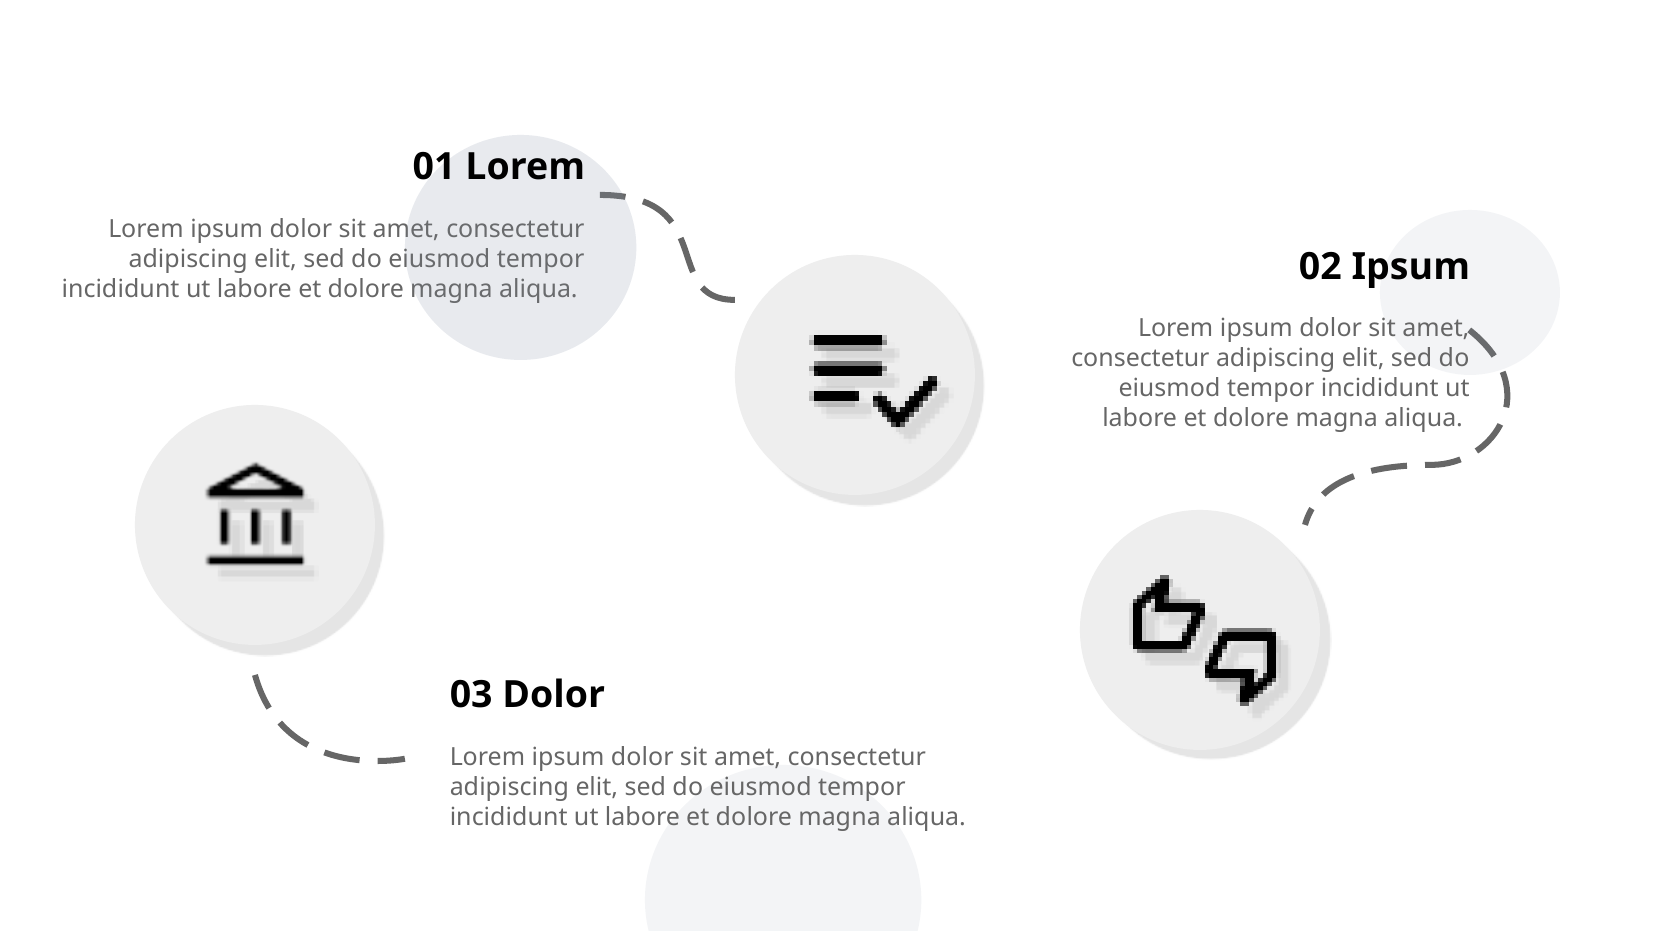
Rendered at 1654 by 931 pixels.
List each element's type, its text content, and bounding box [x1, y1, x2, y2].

text_box Lorem ipsum dolor sit amet, consectetur adipiscing elit, sed do eiusmod tempor incididunt ut labore et dolore magna aliqua. [434, 732, 990, 856]
picture [1129, 571, 1281, 711]
text_box 01 Lorem [269, 135, 600, 201]
picture [195, 456, 324, 585]
text_box Lorem ipsum dolor sit amet, consectetur adipiscing elit, sed do eiusmod tempor incididunt ut labore et dolore magna aliqua. [1034, 304, 1485, 456]
picture [796, 290, 951, 463]
text_box Lorem ipsum dolor sit amet, consectetur adipiscing elit, sed do eiusmod tempor incididunt ut labore et dolore magna aliqua. [29, 205, 600, 367]
text_box 03 Dolor [434, 662, 765, 729]
text_box 02 Ipsum [1154, 234, 1485, 301]
text_box [404, 165, 637, 360]
